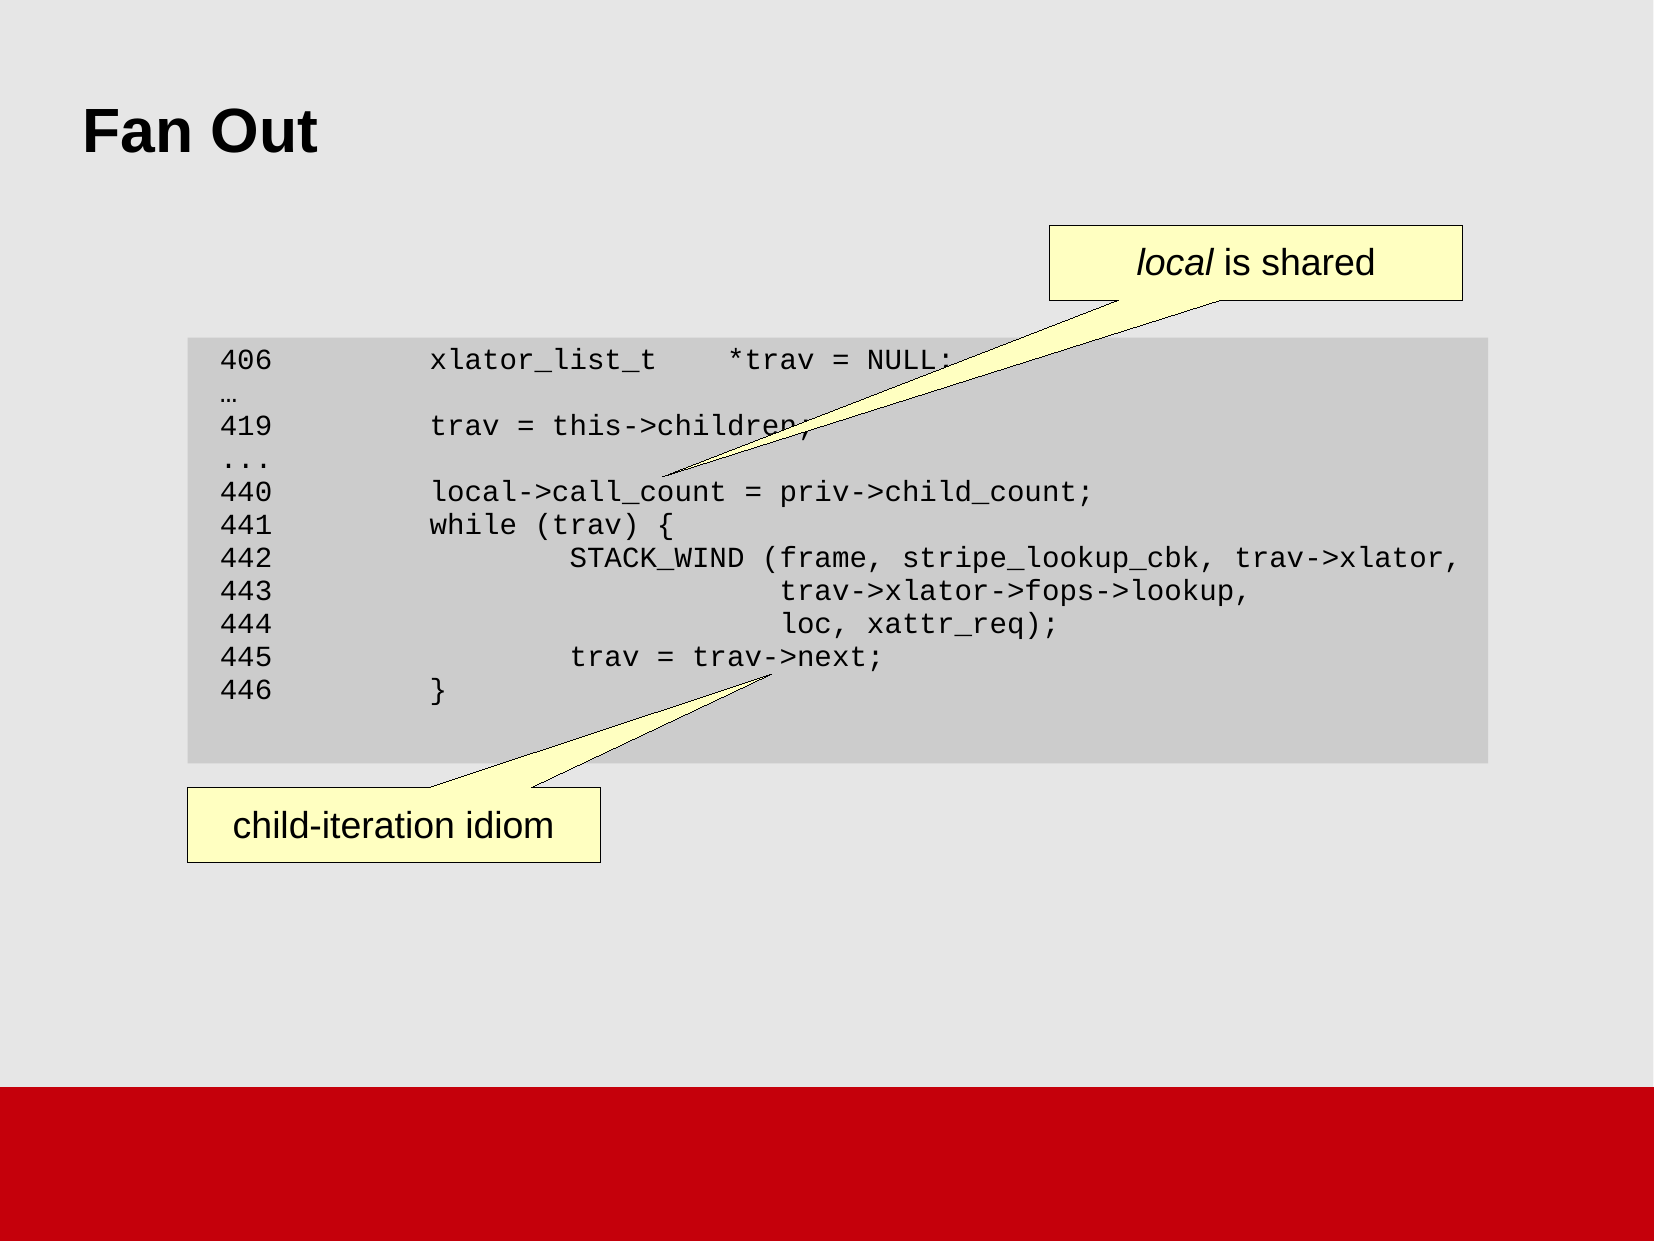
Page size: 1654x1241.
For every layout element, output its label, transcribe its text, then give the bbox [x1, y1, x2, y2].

text_box 406 xlator_list_t *trav = NULL; … 419 trav = this->children; ... 440 local->call_count = priv->child_count; 441 while (trav) { 442 STACK_WIND (frame, stripe_lookup_cbk, trav->xlator, 443 trav->xlator->fops->lookup, 444 loc, xattr_req); 445 trav = trav->next; 446 } [187, 337, 1489, 764]
text_box local is shared [662, 225, 1463, 477]
text_box child-iteration idiom [187, 674, 772, 863]
title Fan Out [82, 37, 1571, 226]
